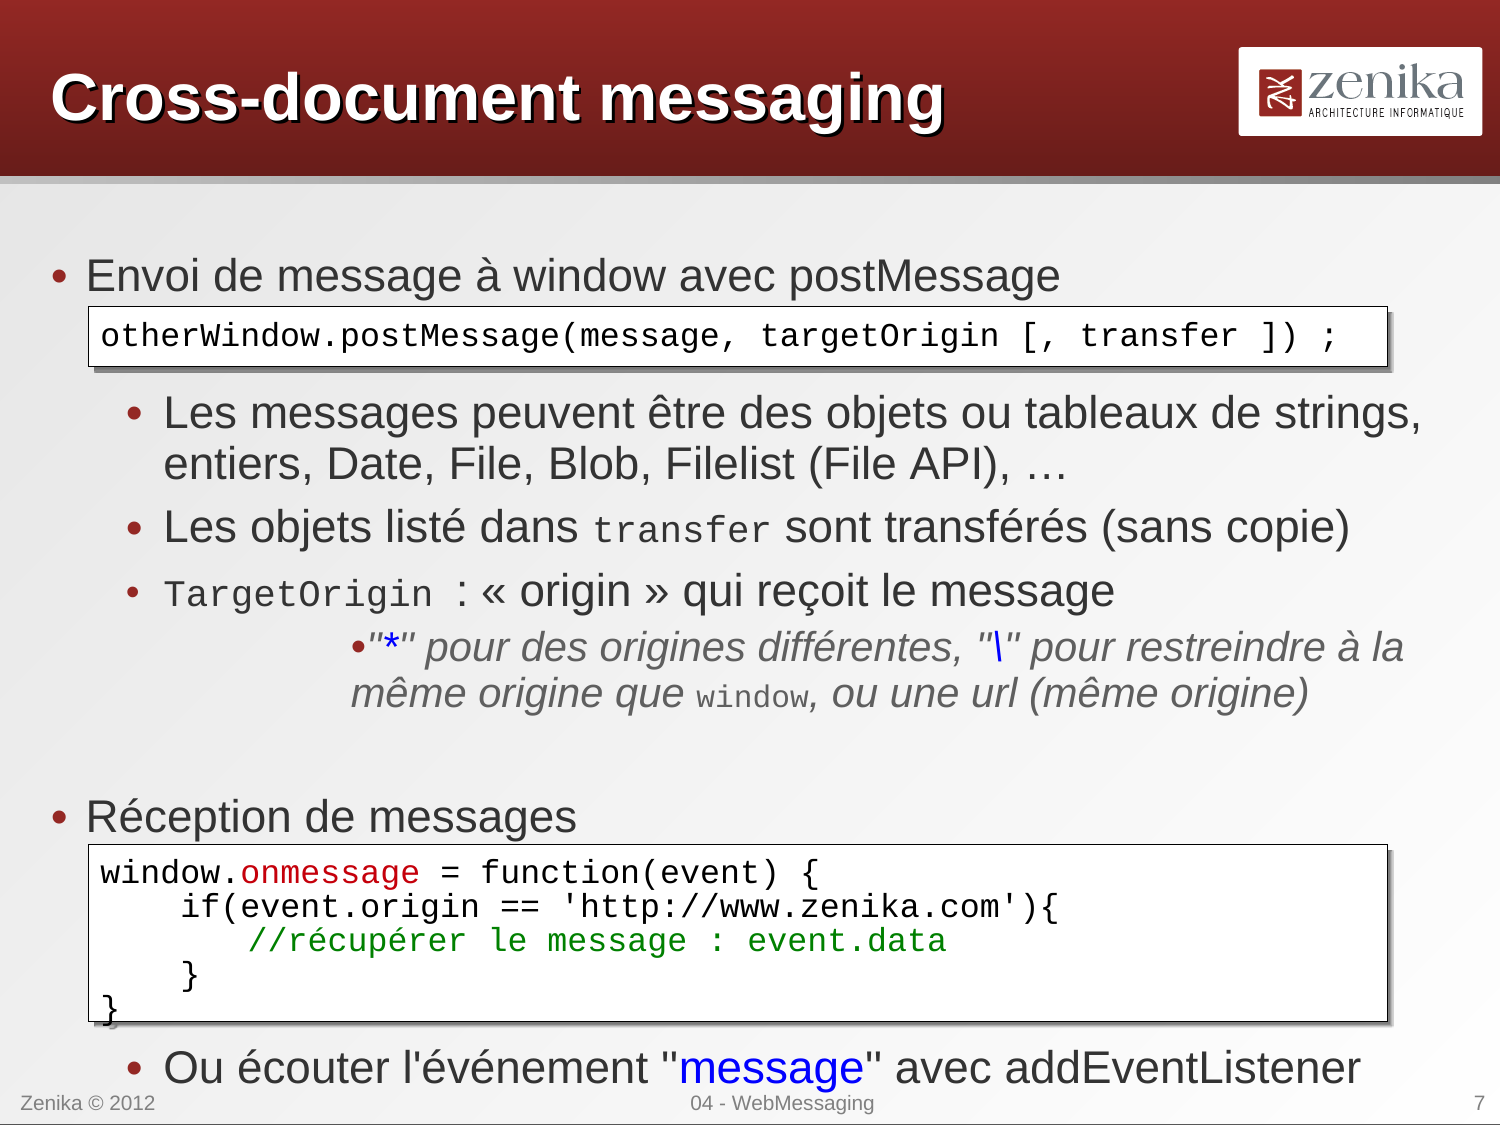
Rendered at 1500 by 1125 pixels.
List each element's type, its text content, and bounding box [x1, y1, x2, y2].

picture [1257, 58, 1464, 125]
text_box window.onmessage = function(event) { if(event.origin == 'http://www.zenika.com'){ //récupérer le message : event.data } } [88, 844, 1388, 1022]
list Envoi de message à window avec postMessage Les messages peuvent être des objets ou tableaux de strings, entiers, Date, File, Blob, Filelist (File API), … Les objets listé dans transfer sont transférés (sans copie) TargetOrigin : « origin » qui reçoit le message ''*'' pour des origines différentes, ''\'' pour restreindre à la même origine que window, ou une url (même origine) Réception de messages Ou écouter l'événement ''message'' avec addEventListener [50, 249, 1435, 1094]
title Cross-document messaging [50, 15, 1206, 180]
text_box otherWindow.postMessage(message, targetOrigin [, transfer ]) ; [88, 306, 1388, 367]
